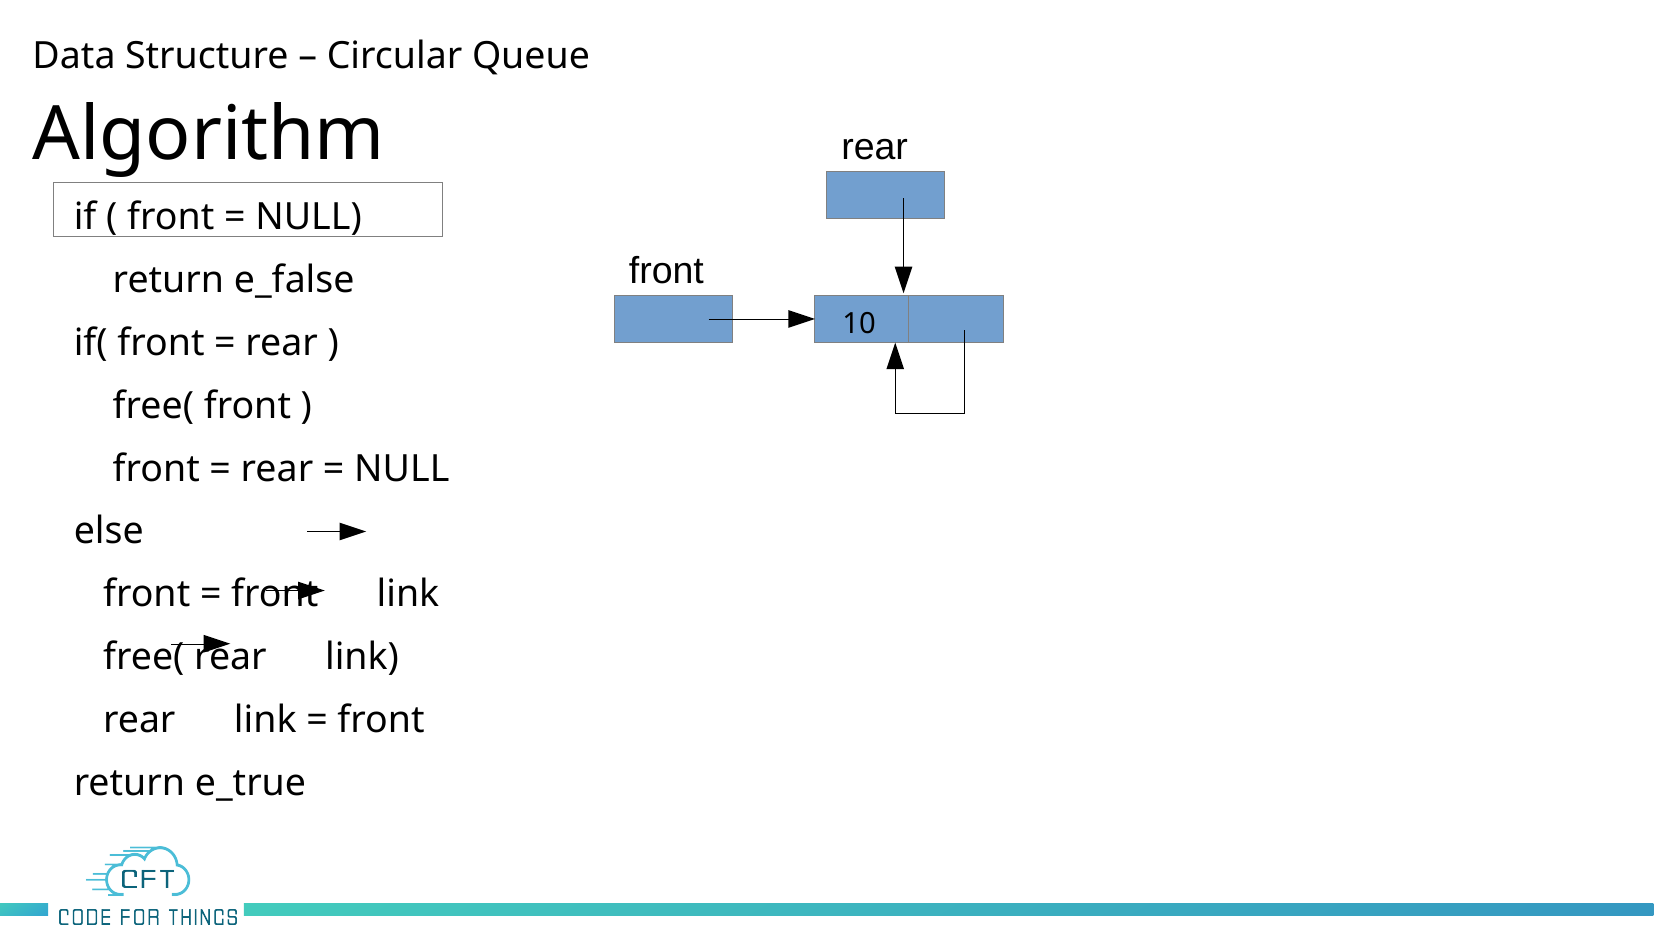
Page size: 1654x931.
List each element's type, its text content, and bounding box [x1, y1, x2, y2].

text_box [814, 295, 827, 343]
picture [59, 851, 237, 925]
title Data Structure – Circular Queue Algorithm [32, 11, 1524, 199]
text_box if ( front = NULL) return e_false if( front = rear ) free( front ) front = rear = NULL else front = front link free( rear link) rear link = front return e_true [0, 182, 727, 851]
text_box 10 [827, 295, 910, 345]
text_box [910, 295, 1004, 343]
text_box front [614, 242, 730, 300]
text_box [826, 171, 945, 219]
text_box [614, 295, 733, 343]
text_box rear [826, 118, 942, 175]
